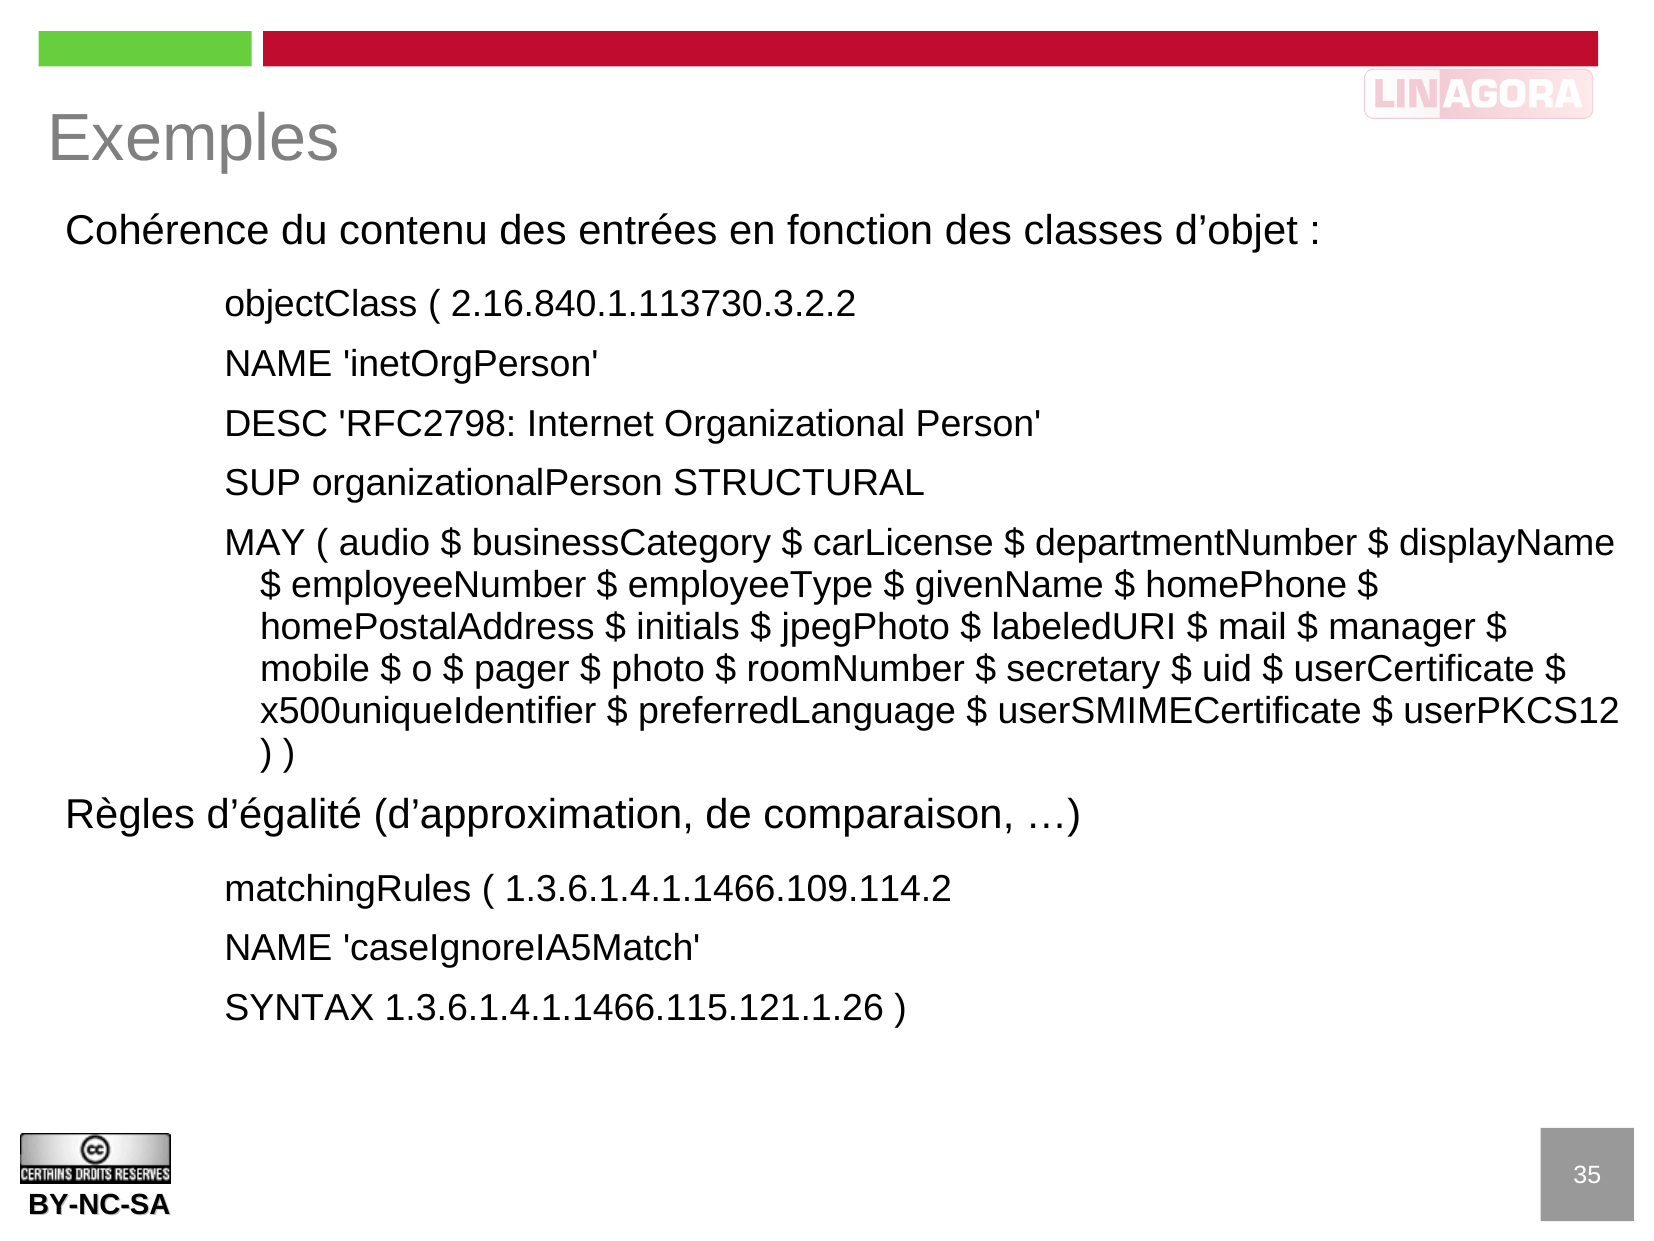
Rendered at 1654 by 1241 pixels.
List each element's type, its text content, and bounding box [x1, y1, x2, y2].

list Cohérence du contenu des entrées en fonction des classes d’objet : objectClass ( 2.16.840.1.113730.3.2.2 NAME 'inetOrgPerson' DESC 'RFC2798: Internet Organizational Person' SUP organizationalPerson STRUCTURAL MAY ( audio $ businessCategory $ carLicense $ departmentNumber $ displayName $ employeeNumber $ employeeType $ givenName $ homePhone $ homePostalAddress $ initials $ jpegPhoto $ labeledURI $ mail $ manager $ mobile $ o $ pager $ photo $ roomNumber $ secretary $ uid $ userCertificate $ x500uniqueIdentifier $ preferredLanguage $ userSMIMECertificate $ userPKCS12 ) ) Règles d’égalité (d’approximation, de comparaison, …) matchingRules ( 1.3.6.1.4.1.1466.109.114.2 NAME 'caseIgnoreIA5Match' SYNTAX 1.3.6.1.4.1.1466.115.121.1.26 ) [47, 206, 1625, 1093]
picture [20, 1133, 171, 1184]
title Exemples [47, 97, 1447, 178]
